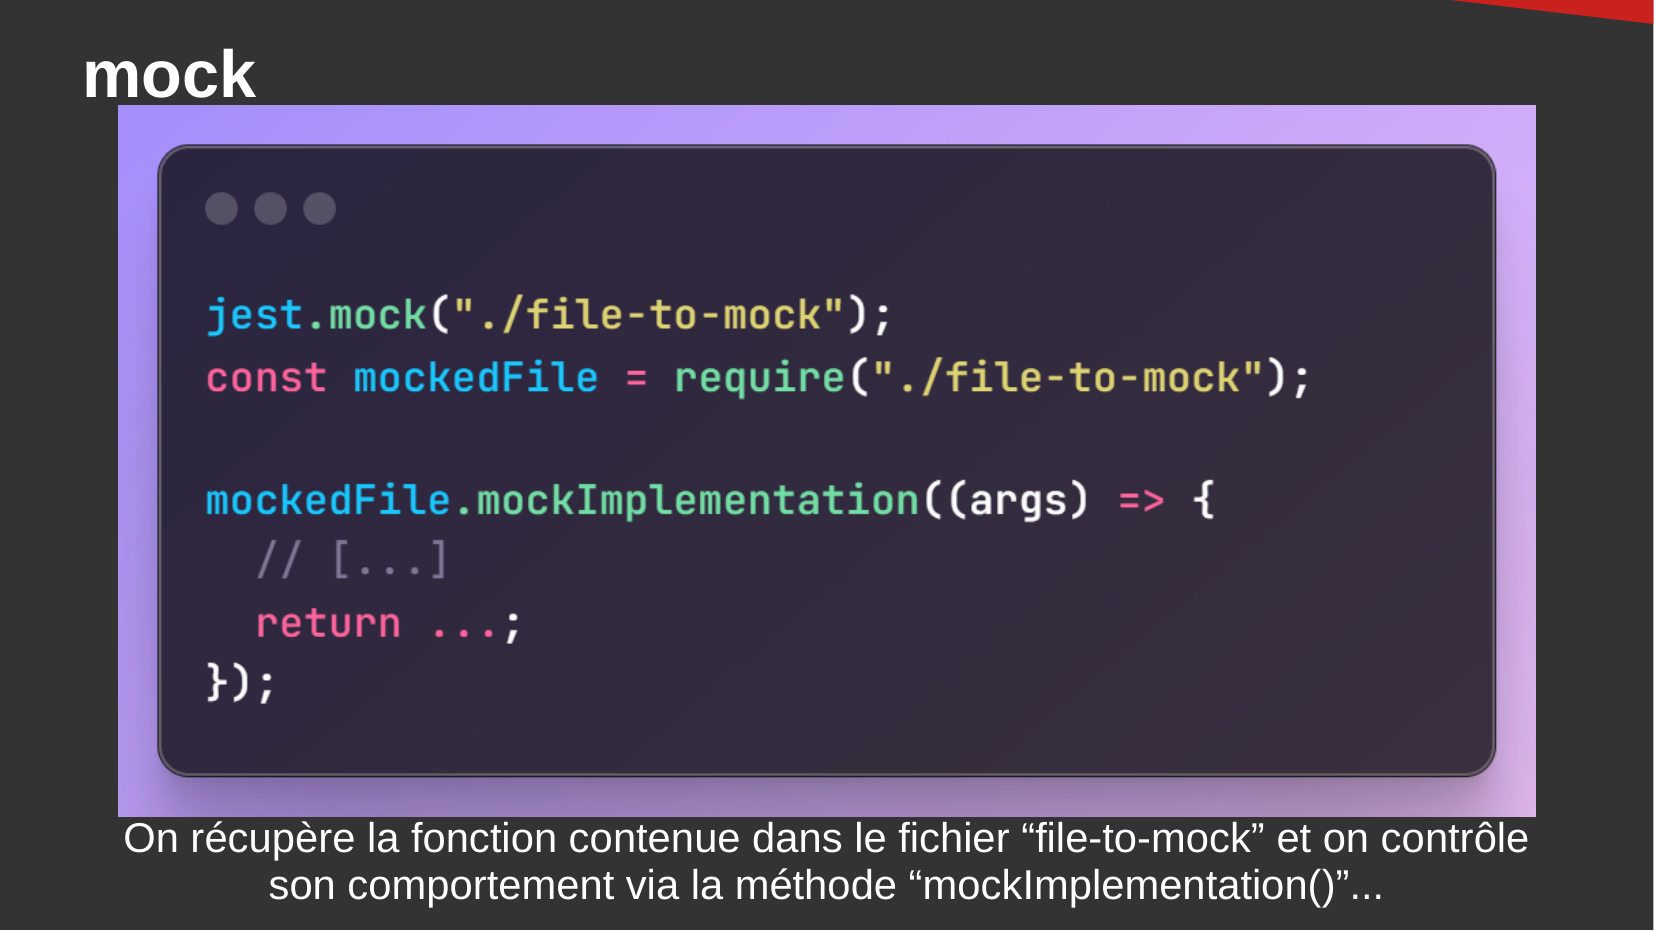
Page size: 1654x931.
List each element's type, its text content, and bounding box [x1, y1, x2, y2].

picture [118, 105, 1536, 818]
text_box [1450, 0, 1654, 25]
list On récupère la fonction contenue dans le fichier “file-to-mock” et on contrôle son comportement via la méthode “mockImplementation()”... [118, 818, 1536, 916]
title mock [82, 37, 1571, 112]
